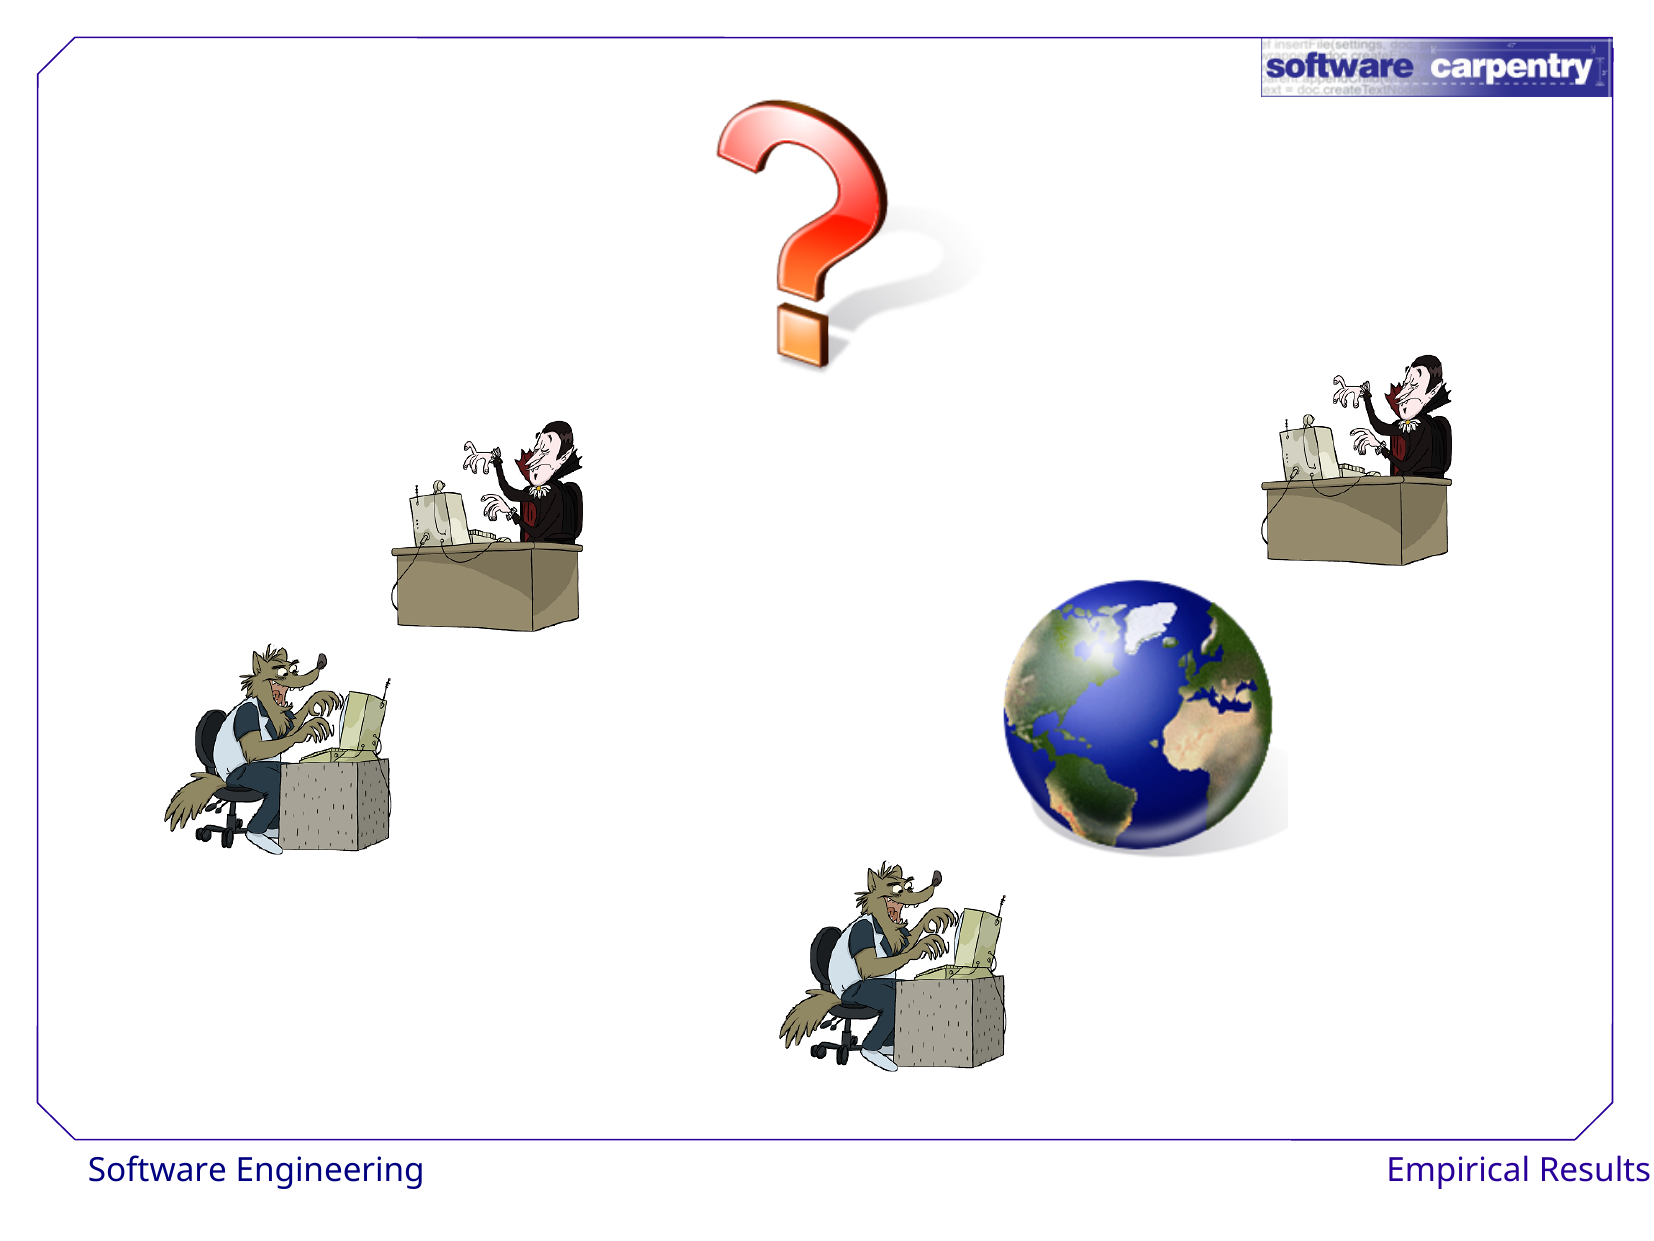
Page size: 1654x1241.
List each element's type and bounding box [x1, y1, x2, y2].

picture [1261, 39, 1613, 97]
picture [770, 336, 1462, 1092]
picture [675, 82, 986, 393]
picture [155, 402, 593, 875]
